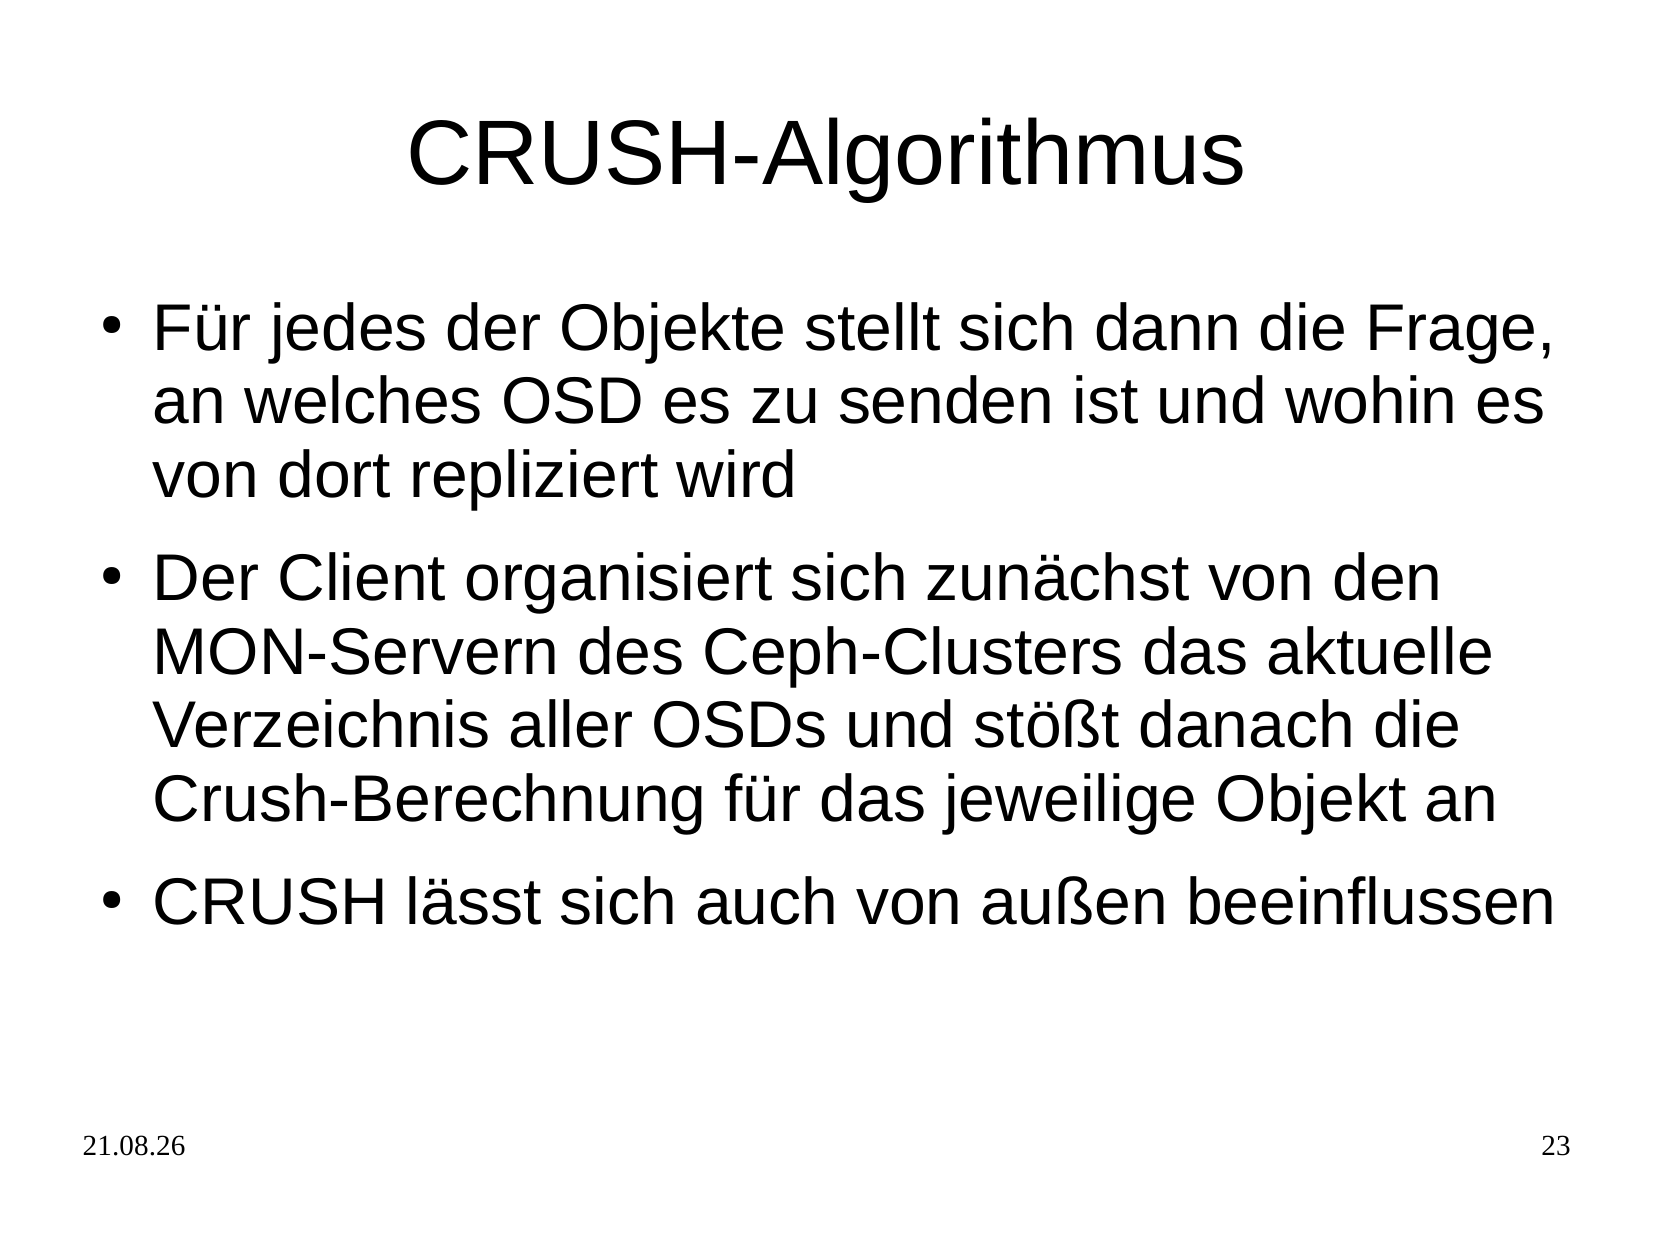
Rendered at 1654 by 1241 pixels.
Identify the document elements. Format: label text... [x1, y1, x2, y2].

title CRUSH-Algorithmus [82, 49, 1571, 257]
list Für jedes der Objekte stellt sich dann die Frage, an welches OSD es zu senden ist und wohin es von dort repliziert wird Der Client organisiert sich zunächst von den MON-Servern des Ceph-Clusters das aktuelle Verzeichnis aller OSDs und stößt danach die Crush-Berechnung für das jeweilige Objekt an CRUSH lässt sich auch von außen beeinflussen [82, 290, 1571, 1010]
